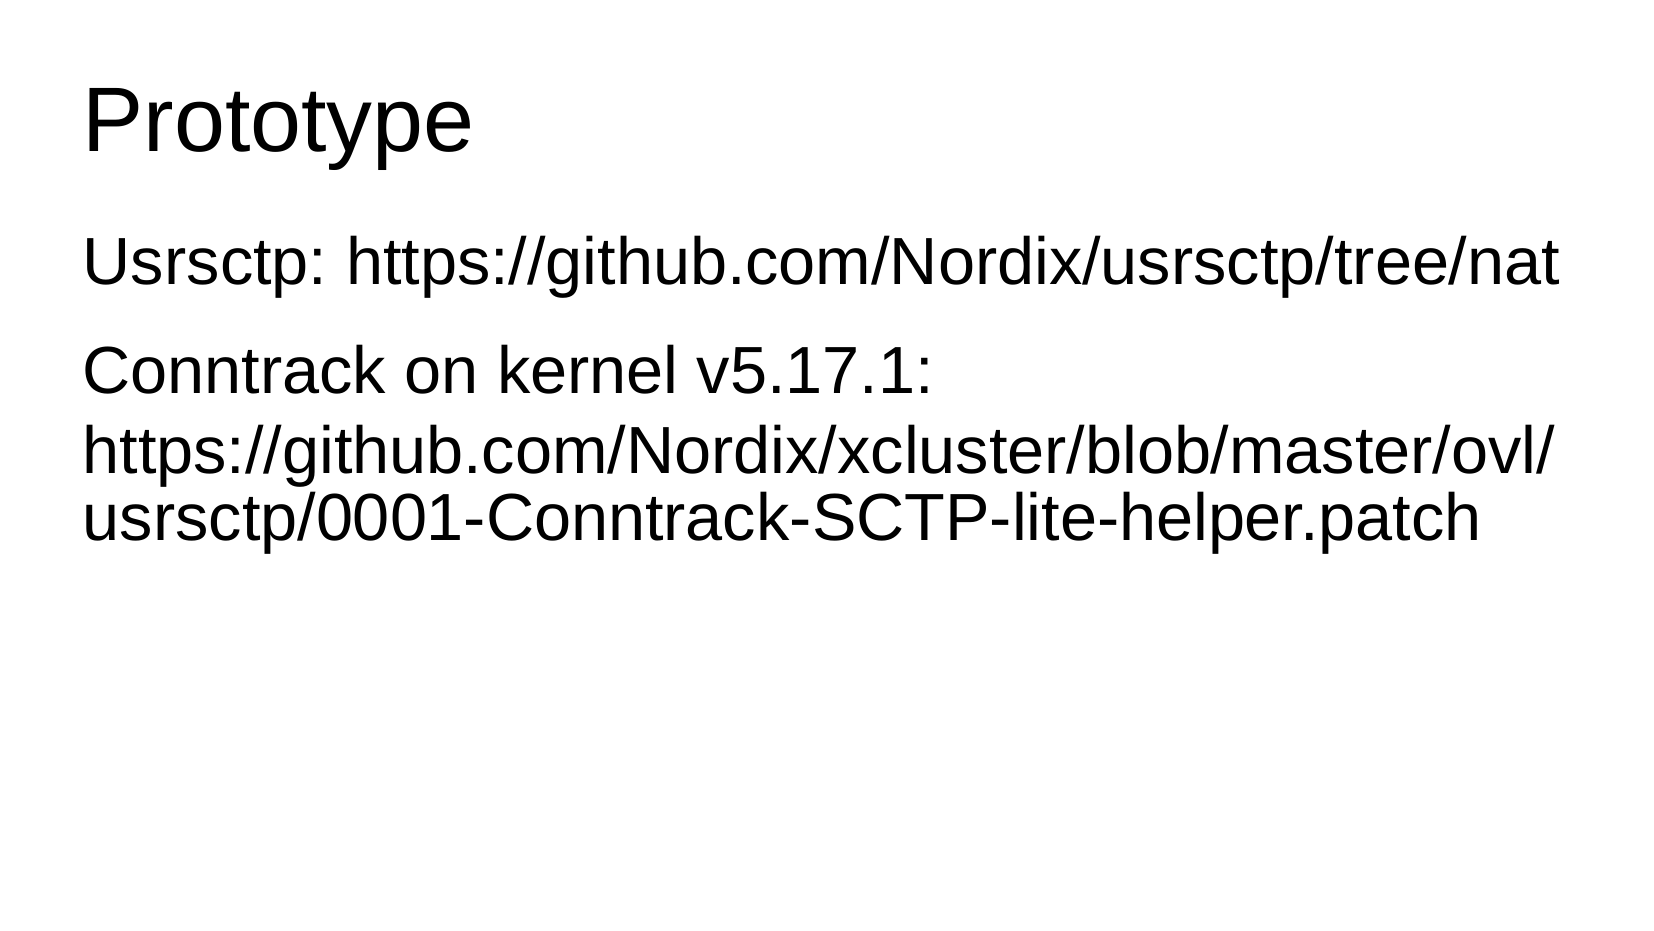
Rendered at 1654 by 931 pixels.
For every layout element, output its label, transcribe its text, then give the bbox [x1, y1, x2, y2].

list Usrsctp: https://github.com/Nordix/usrsctp/tree/nat Conntrack on kernel v5.17.1: https://github.com/Nordix/xcluster/blob/master/ovl/usrsctp/0001-Conntrack-SCTP-lite-helper.patch [82, 217, 1571, 758]
title Prototype [82, 37, 1571, 193]
